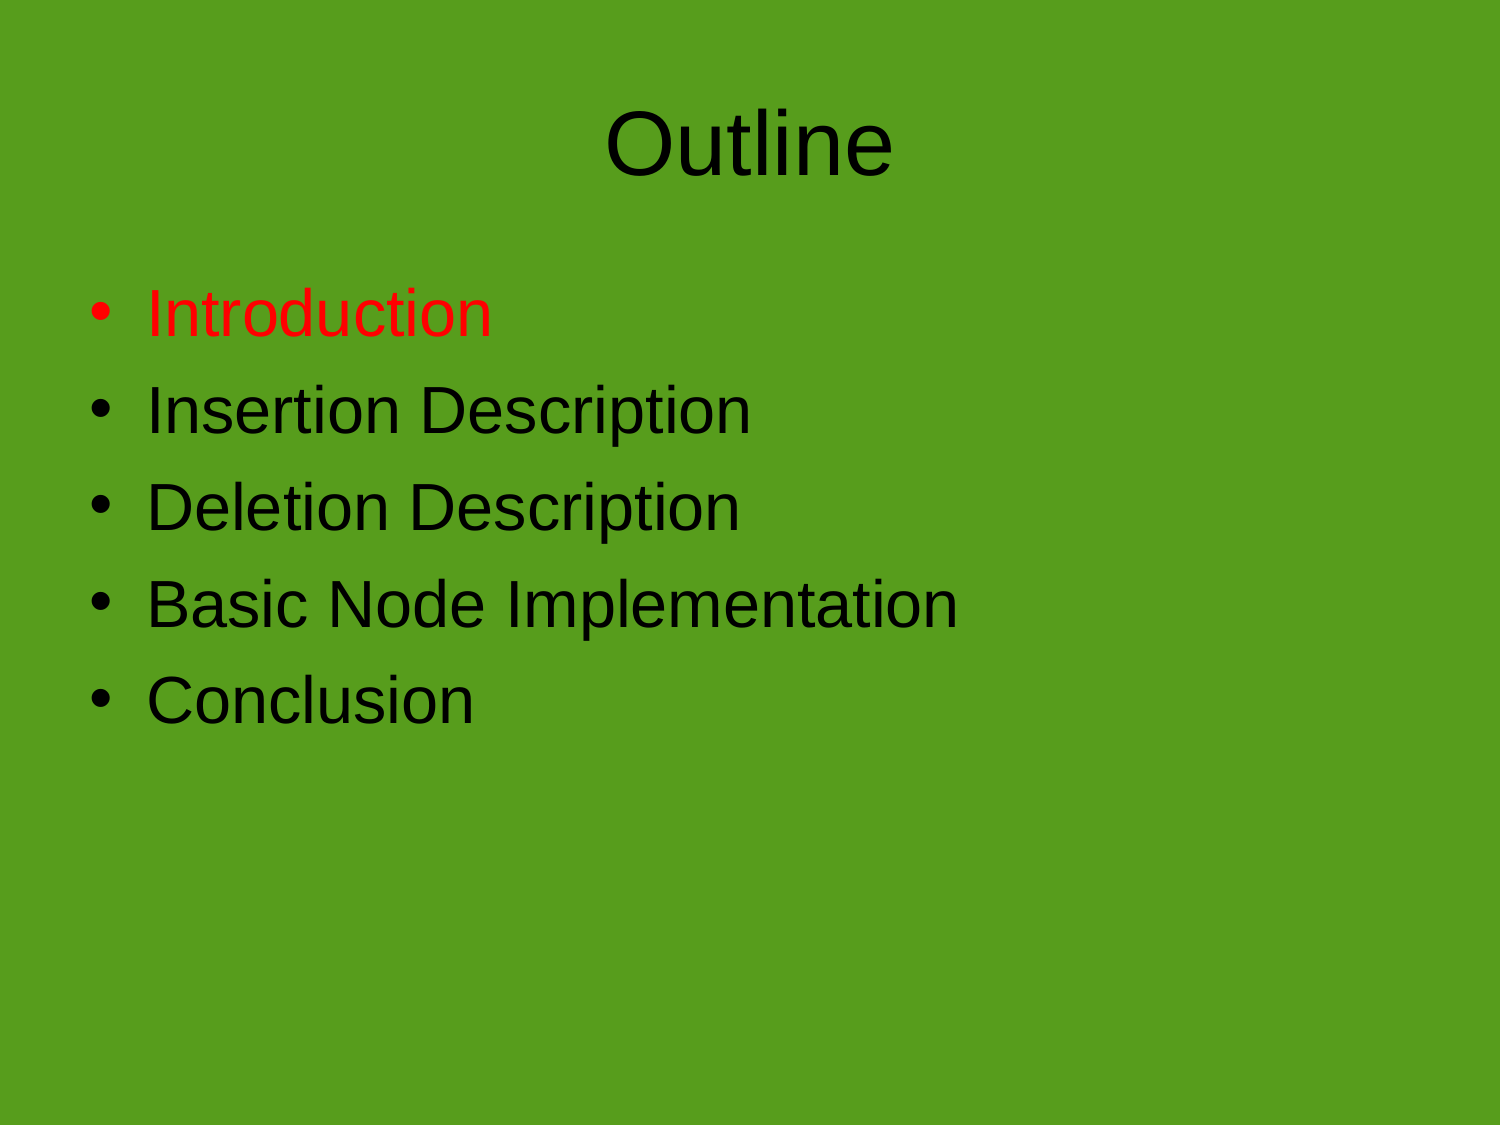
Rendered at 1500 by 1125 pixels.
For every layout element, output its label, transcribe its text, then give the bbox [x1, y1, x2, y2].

title Outline [75, 45, 1426, 233]
list Introduction Insertion Description Deletion Description Basic Node Implementation Conclusion [75, 262, 1426, 1005]
